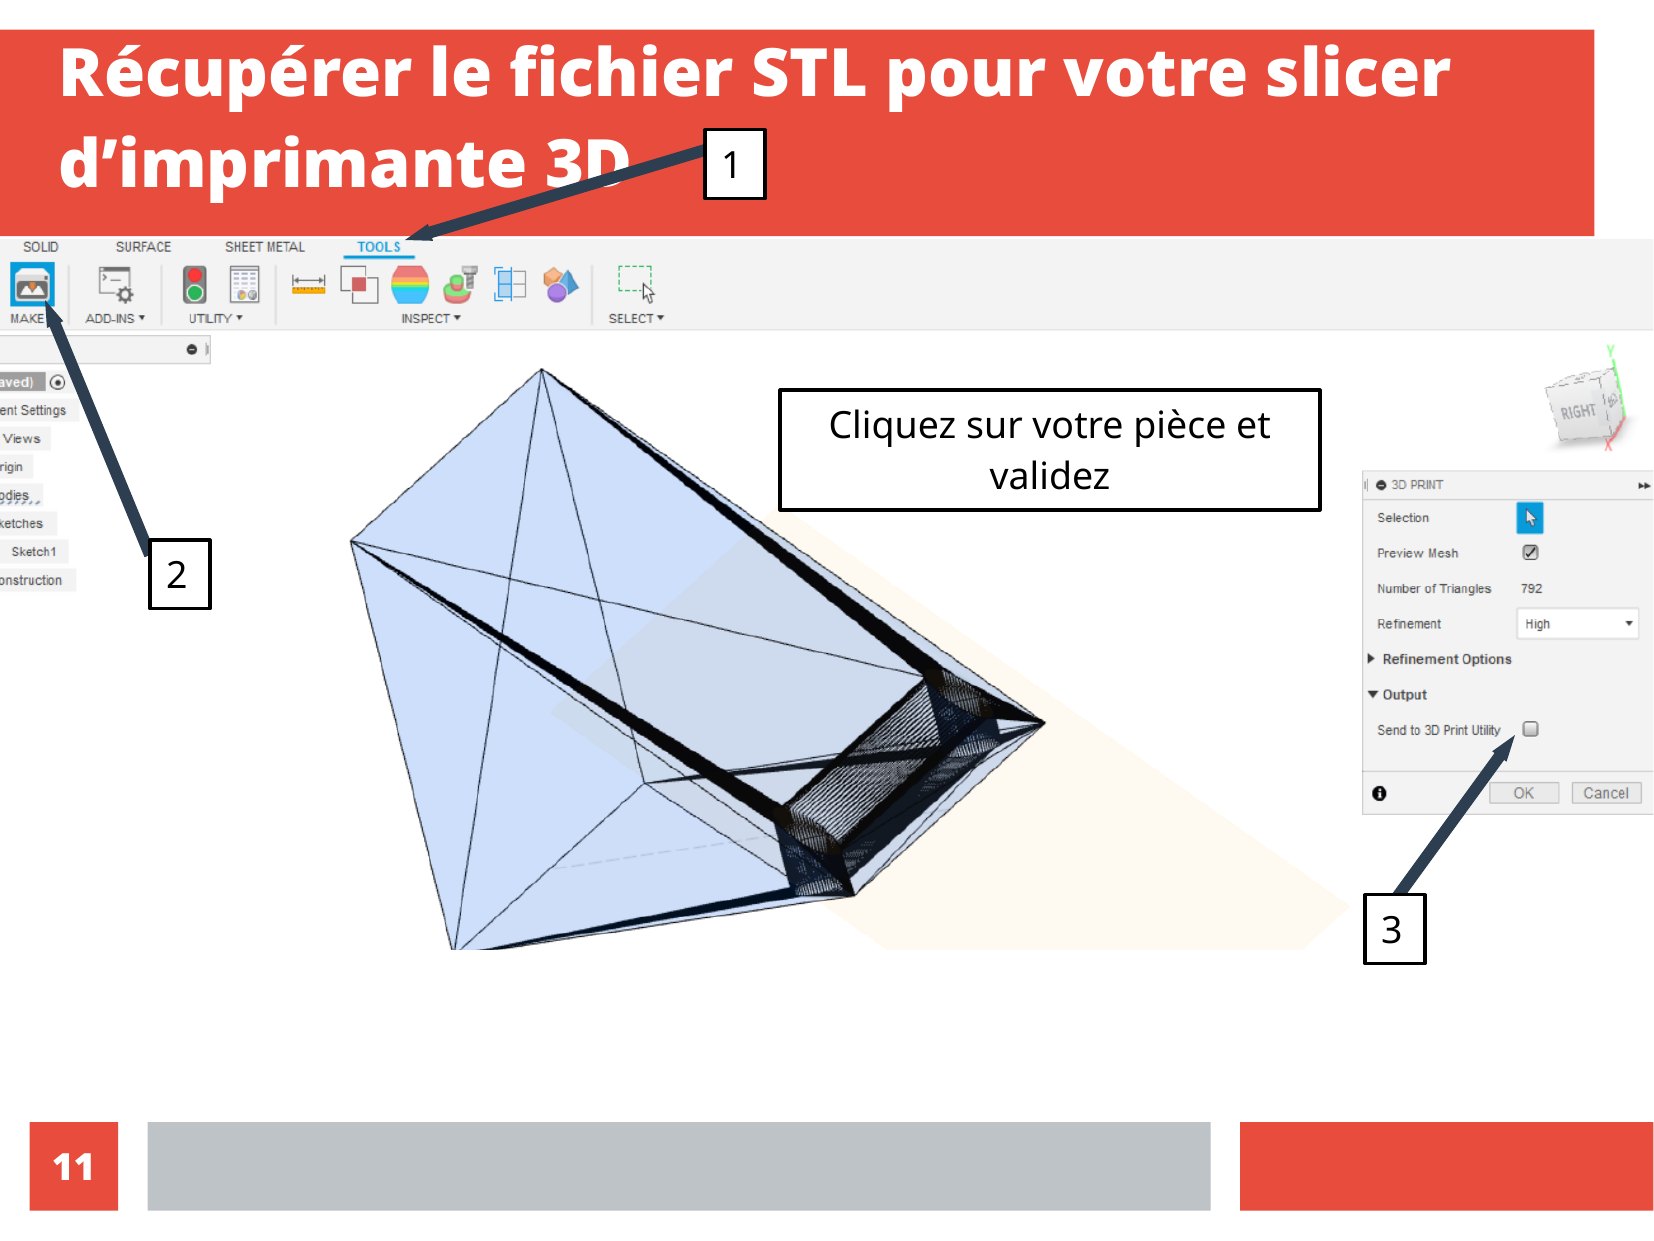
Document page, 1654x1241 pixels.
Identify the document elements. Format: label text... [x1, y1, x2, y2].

text_box 2 [150, 540, 211, 606]
title Récupérer le fichier STL pour votre slicer d’imprimante 3D [59, 59, 1595, 207]
text_box 3 [1365, 894, 1426, 961]
picture [0, 239, 1654, 950]
text_box 1 [705, 129, 766, 196]
text_box Cliquez sur votre pièce et validez [780, 390, 1321, 503]
